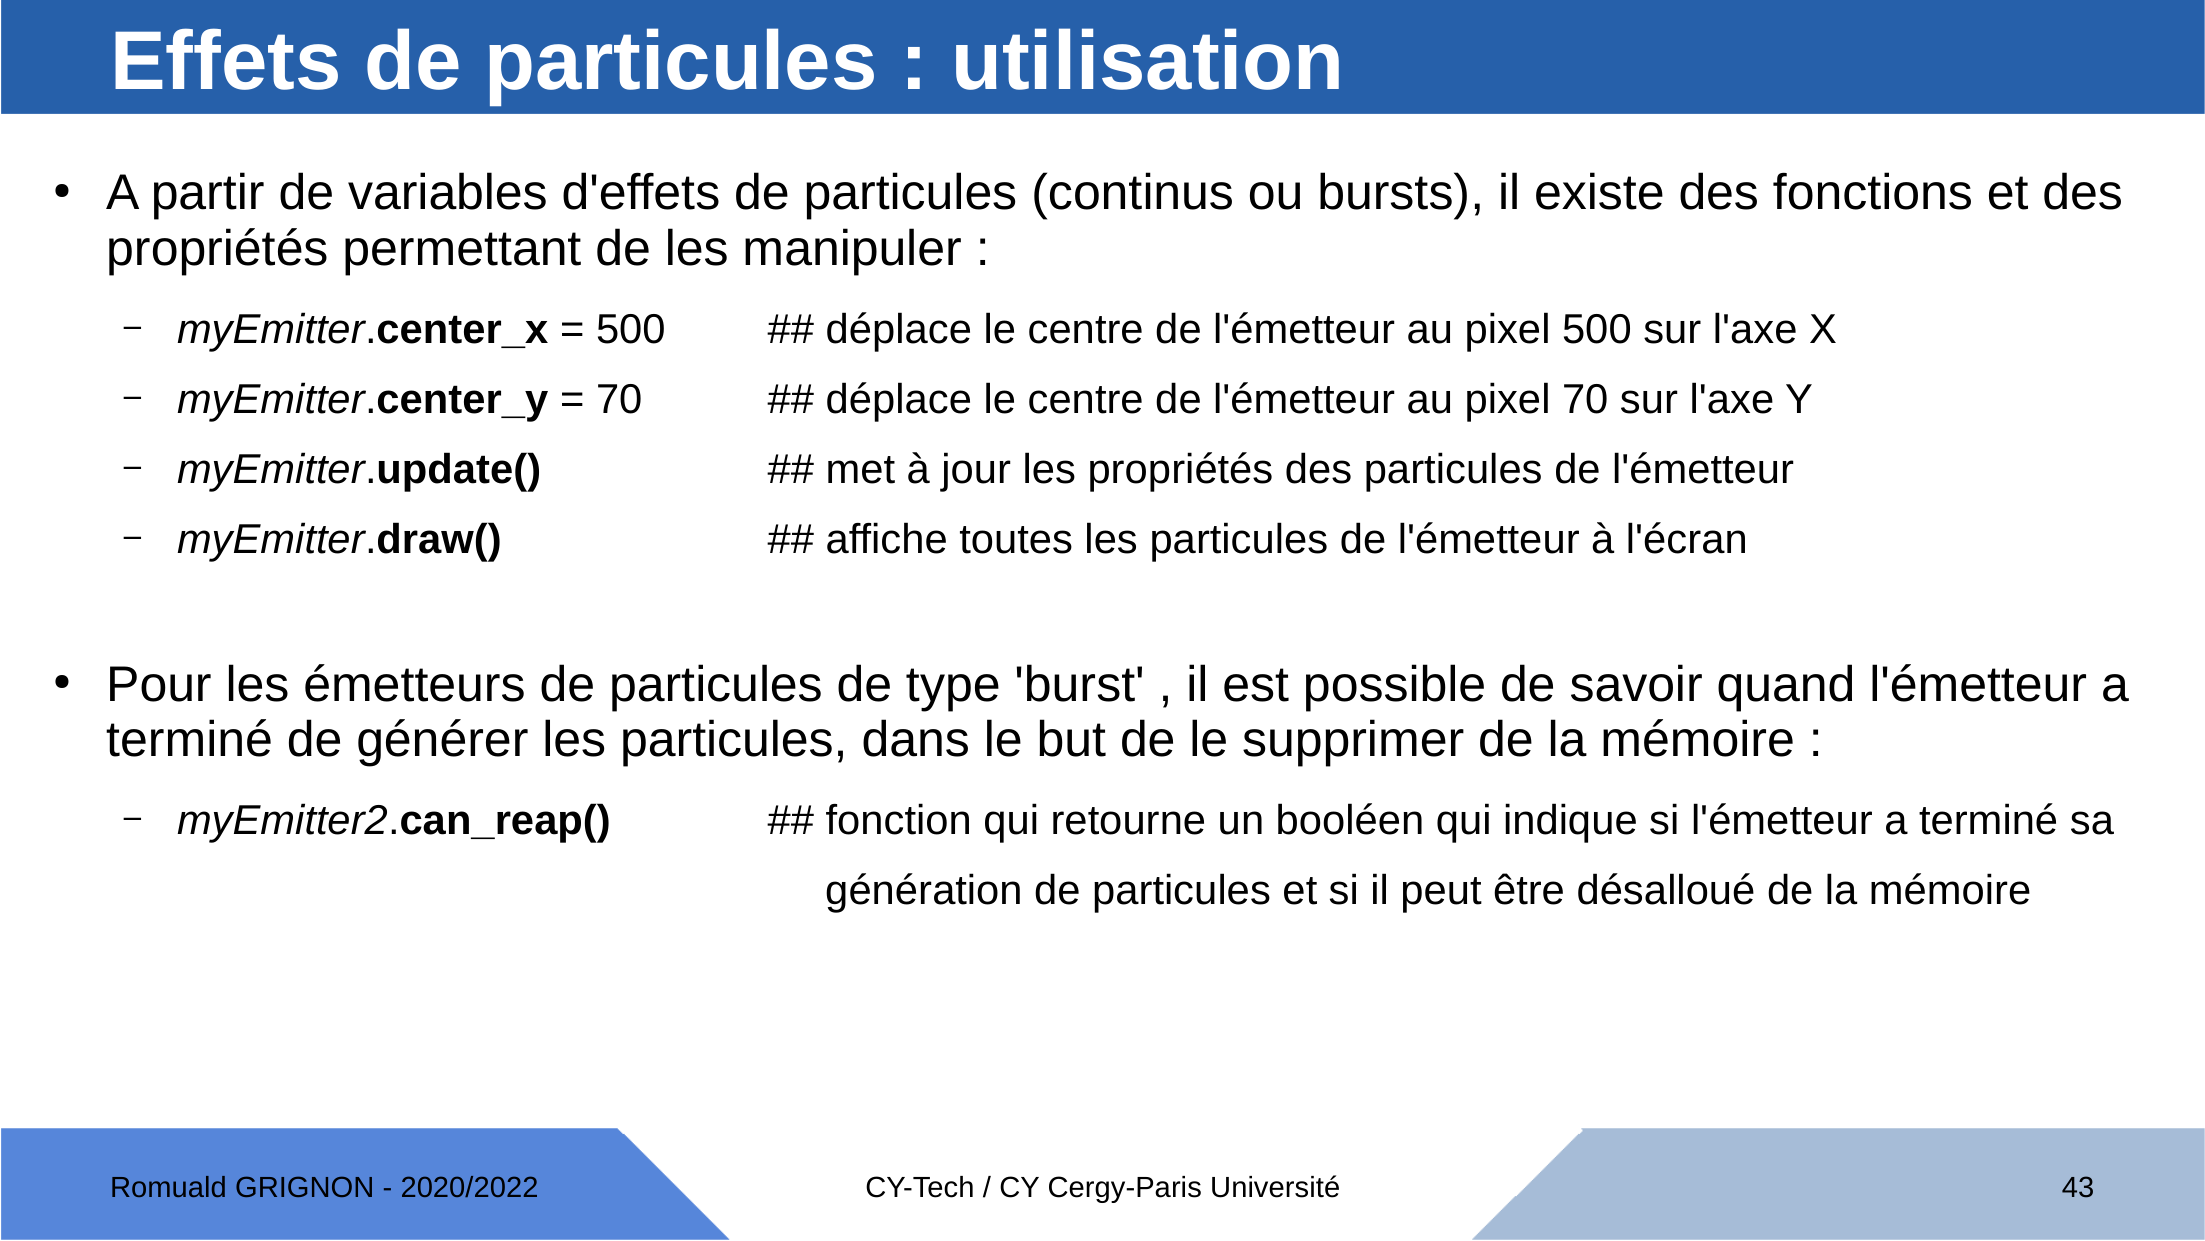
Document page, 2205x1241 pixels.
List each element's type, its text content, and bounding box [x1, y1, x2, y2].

picture [0, 0, 2205, 1241]
list A partir de variables d'effets de particules (continus ou bursts), il existe des fonctions et des propriétés permettant de les manipuler : myEmitter.center_x = 500 ## déplace le centre de l'émetteur au pixel 500 sur l'axe X myEmitter.center_y = 70 ## déplace le centre de l'émetteur au pixel 70 sur l'axe Y myEmitter.update() ## met à jour les propriétés des particules de l'émetteur myEmitter.draw() ## affiche toutes les particules de l'émetteur à l'écran Pour les émetteurs de particules de type 'burst' , il est possible de savoir quand l'émetteur a terminé de générer les particules, dans le but de le supprimer de la mémoire : myEmitter2.can_reap() ## fonction qui retourne un booléen qui indique si l'émetteur a terminé sa génération de particules et si il peut être désalloué de la mémoire [35, 235, 2186, 921]
title Effets de particules : utilisation [110, 49, 2095, 235]
